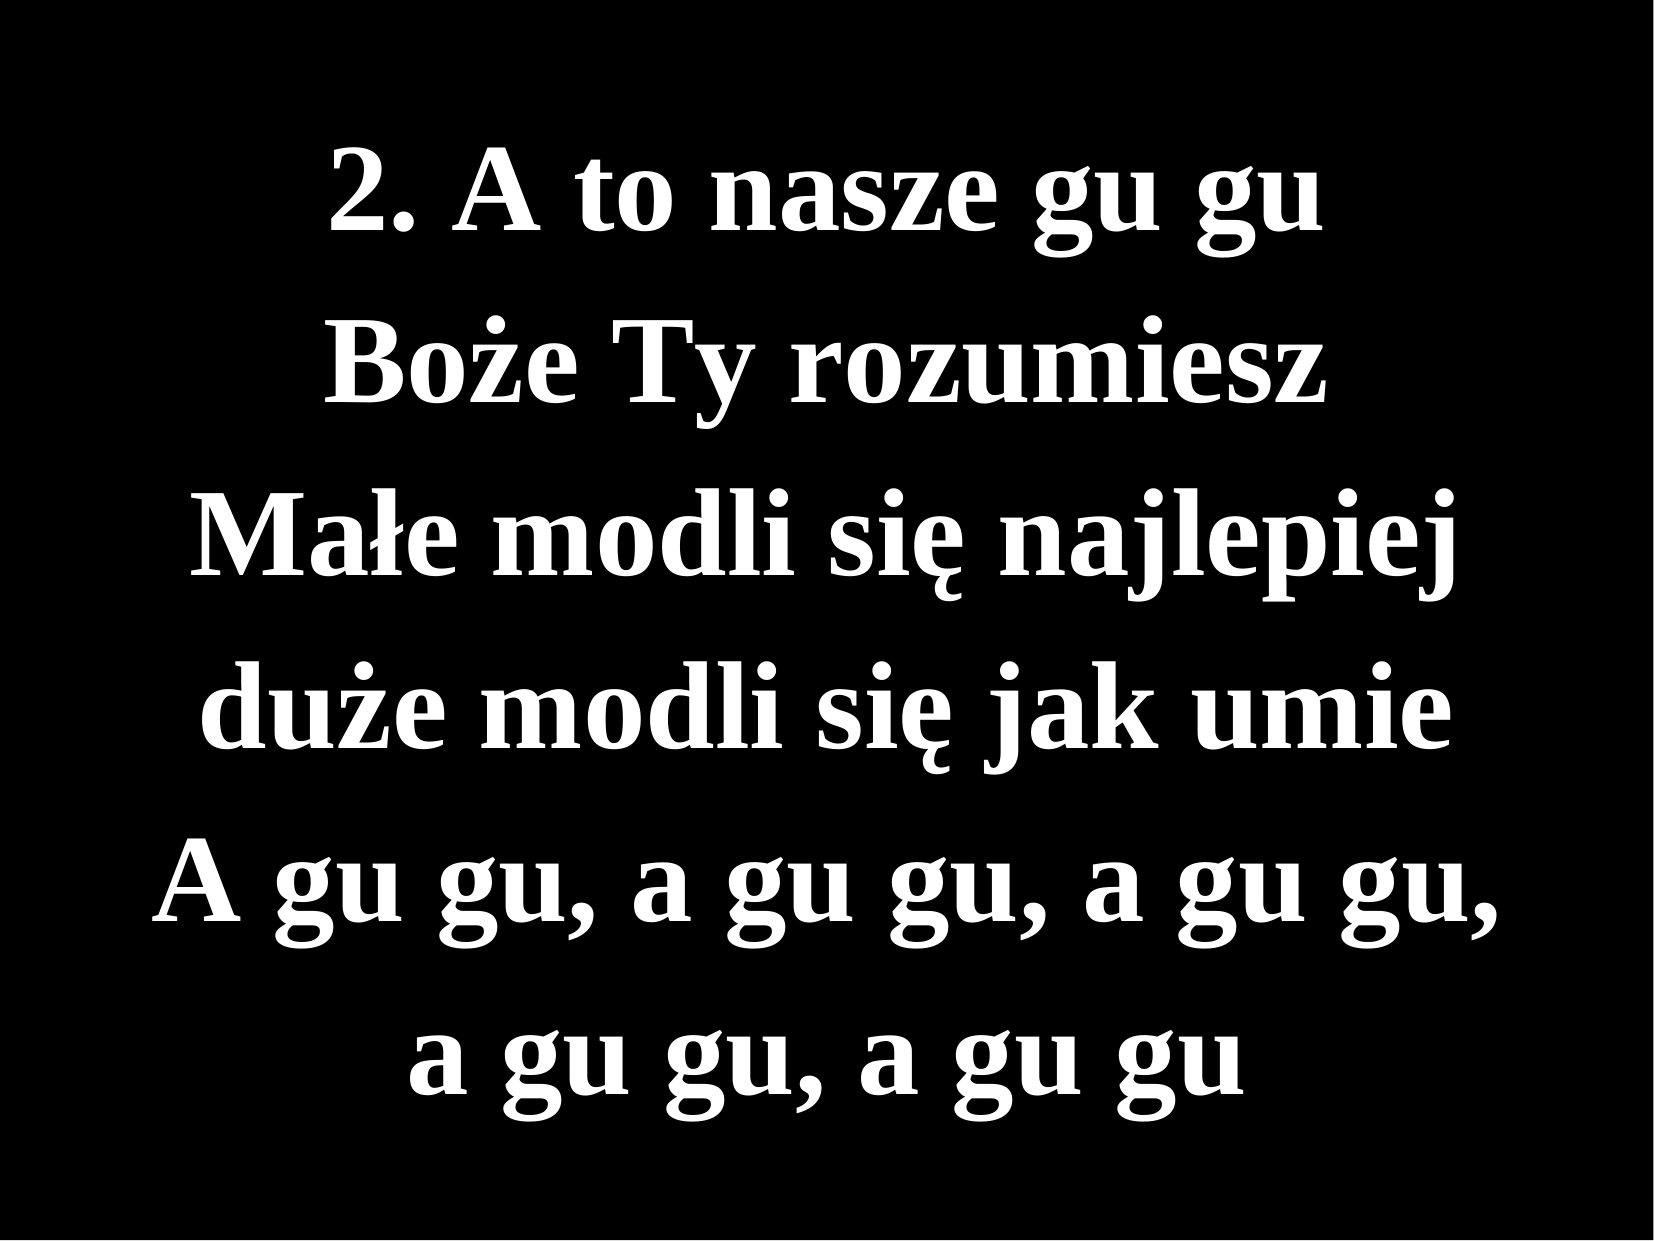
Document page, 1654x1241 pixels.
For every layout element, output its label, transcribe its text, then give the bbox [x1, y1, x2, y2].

title 2. A to nasze gu gu ppp Boże Ty rozumiesz ppp Małe modli się najlepiej ppp duże modli się jak umie ppp A gu gu, a gu gu, a gu gu, ppp a gu gu, a gu gu [0, 0, 1654, 1241]
